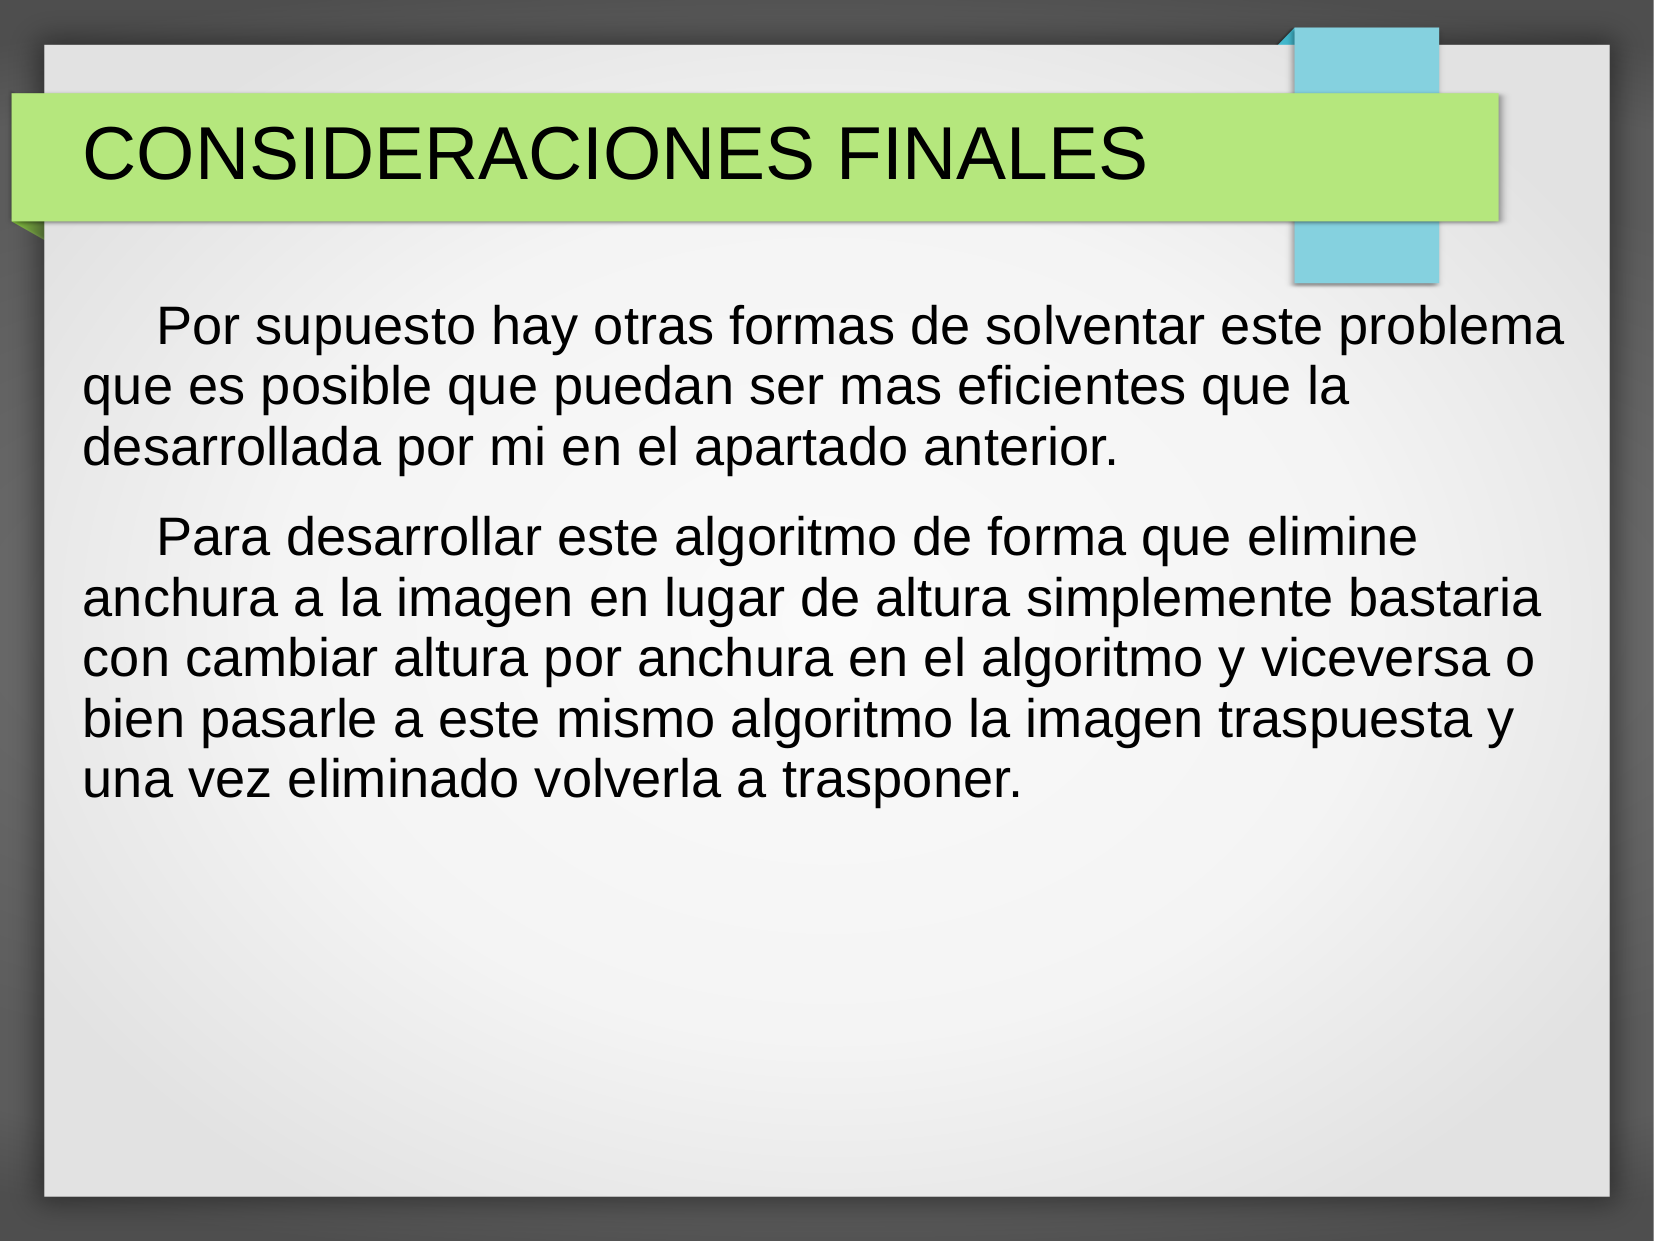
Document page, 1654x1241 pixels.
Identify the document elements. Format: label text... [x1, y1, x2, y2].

title CONSIDERACIONES FINALES [82, 94, 1264, 213]
list Por supuesto hay otras formas de solventar este problema que es posible que puedan ser mas eficientes que la desarrollada por mi en el apartado anterior. Para desarrollar este algoritmo de forma que elimine anchura a la imagen en lugar de altura simplemente bastaria con cambiar altura por anchura en el algoritmo y viceversa o bien pasarle a este mismo algoritmo la imagen traspuesta y una vez eliminado volverla a trasponer. [82, 295, 1571, 1015]
picture [0, 0, 1654, 1241]
